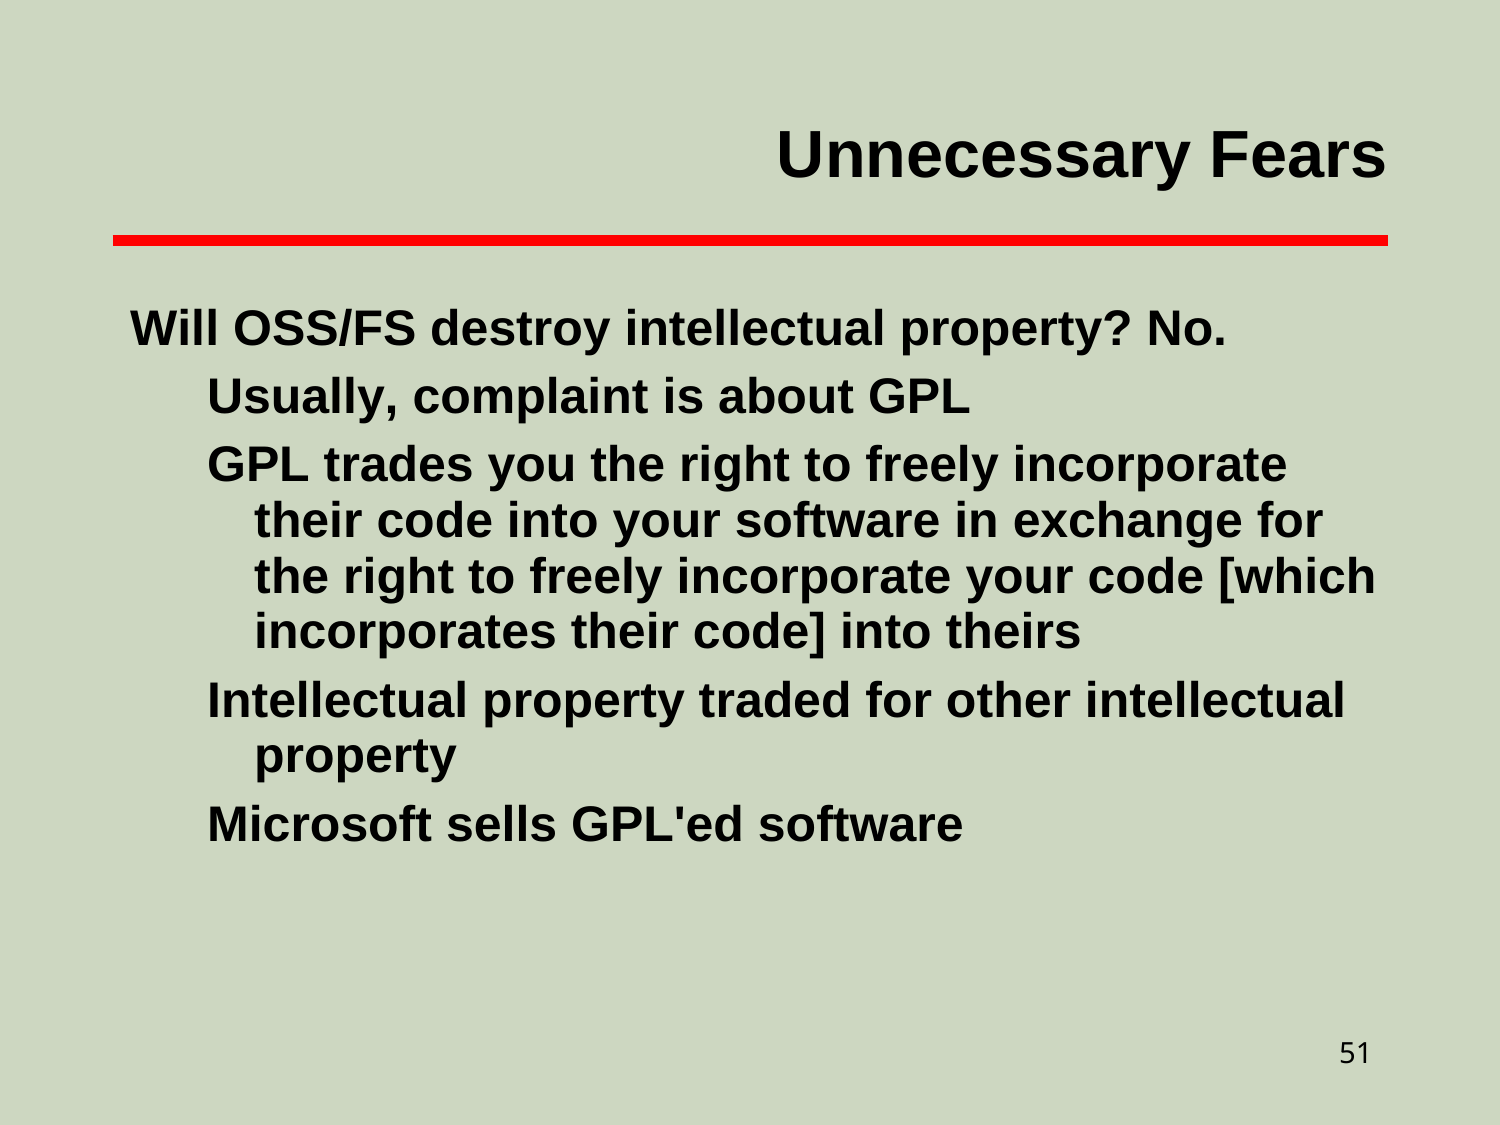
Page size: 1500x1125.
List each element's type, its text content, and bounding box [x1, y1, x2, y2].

title Unnecessary Fears [337, 85, 1388, 224]
list Will OSS/FS destroy intellectual property? No. Usually, complaint is about GPL GPL trades you the right to freely incorporate their code into your software in exchange for the right to freely incorporate your code [which incorporates their code] into theirs Intellectual property traded for other intellectual property Microsoft sells GPL'ed software [112, 299, 1388, 1001]
